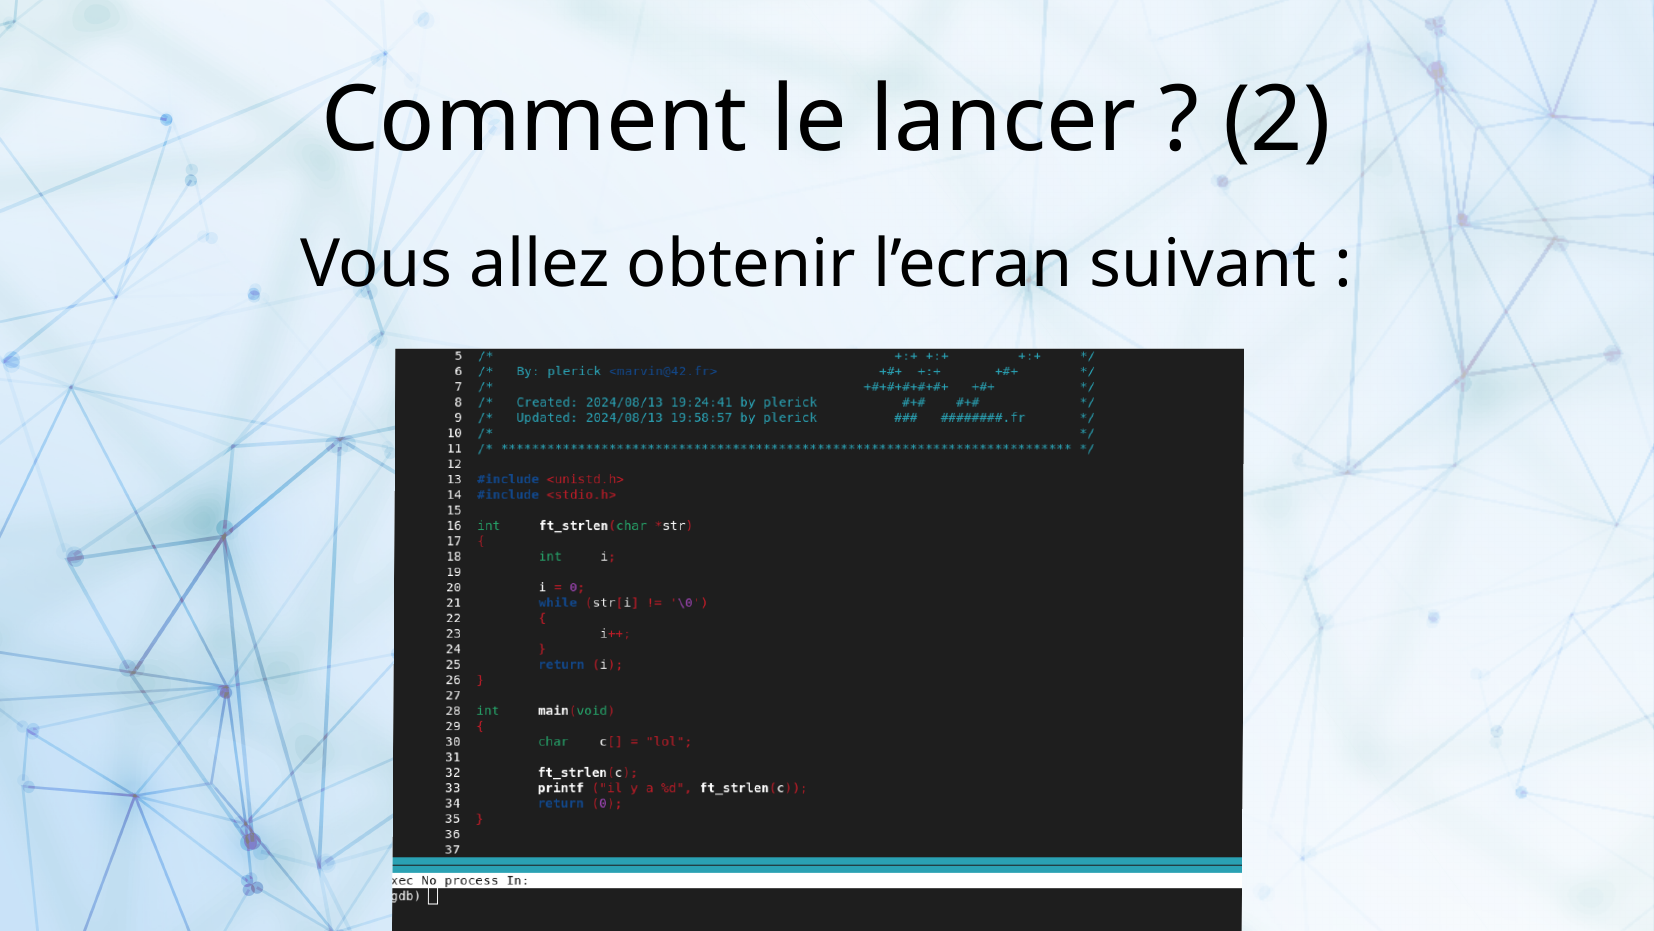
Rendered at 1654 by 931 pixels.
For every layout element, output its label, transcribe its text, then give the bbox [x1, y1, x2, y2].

subtitle Vous allez obtenir l’ecran suivant : [82, 217, 1571, 758]
picture [0, 0, 1654, 931]
title Comment le lancer ? (2) [82, 37, 1571, 193]
